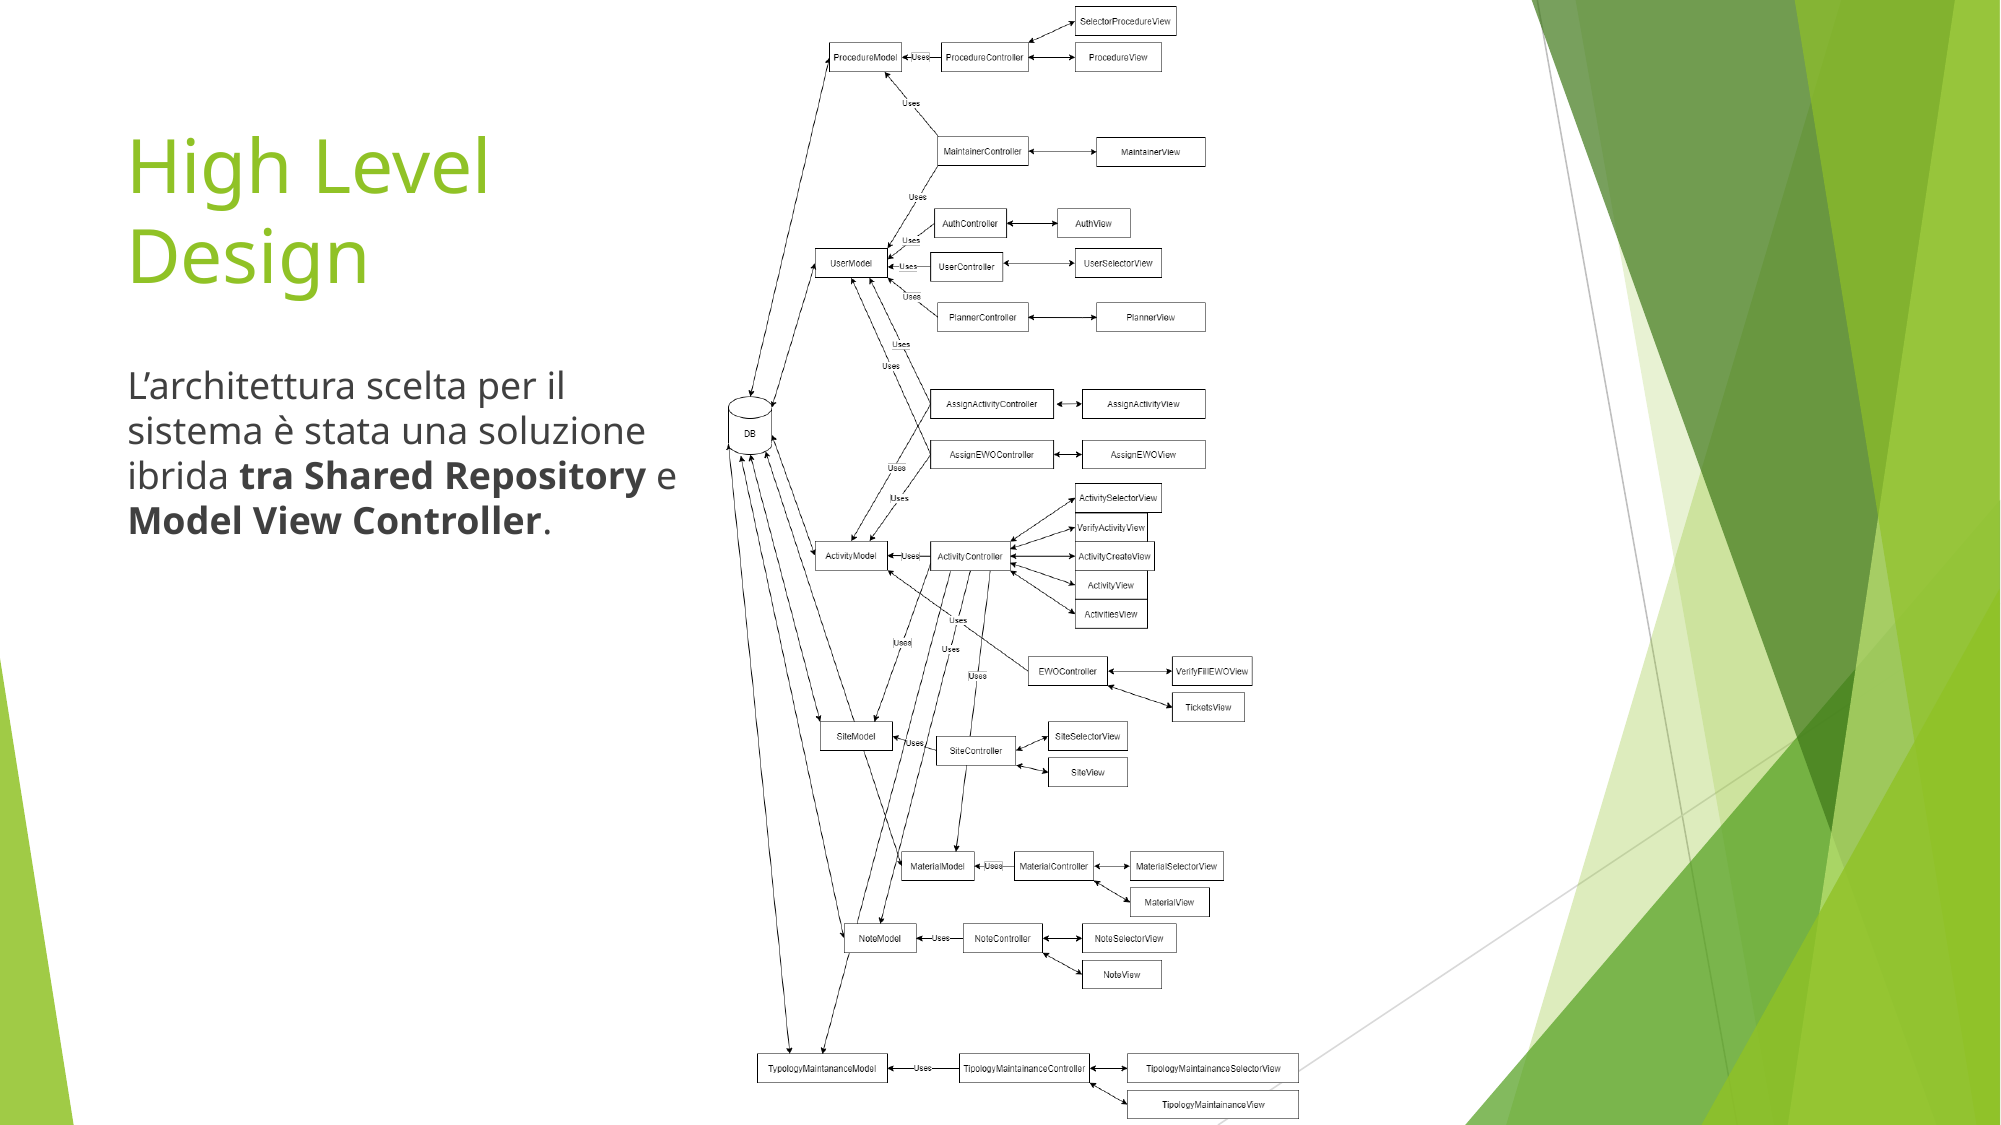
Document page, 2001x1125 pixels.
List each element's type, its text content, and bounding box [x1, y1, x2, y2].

list L’architettura scelta per il sistema è stata una soluzione ibrida tra Shared Repository e Model View Controller. [112, 354, 722, 939]
title High Level Design [111, 99, 722, 317]
picture [722, 6, 1299, 1119]
